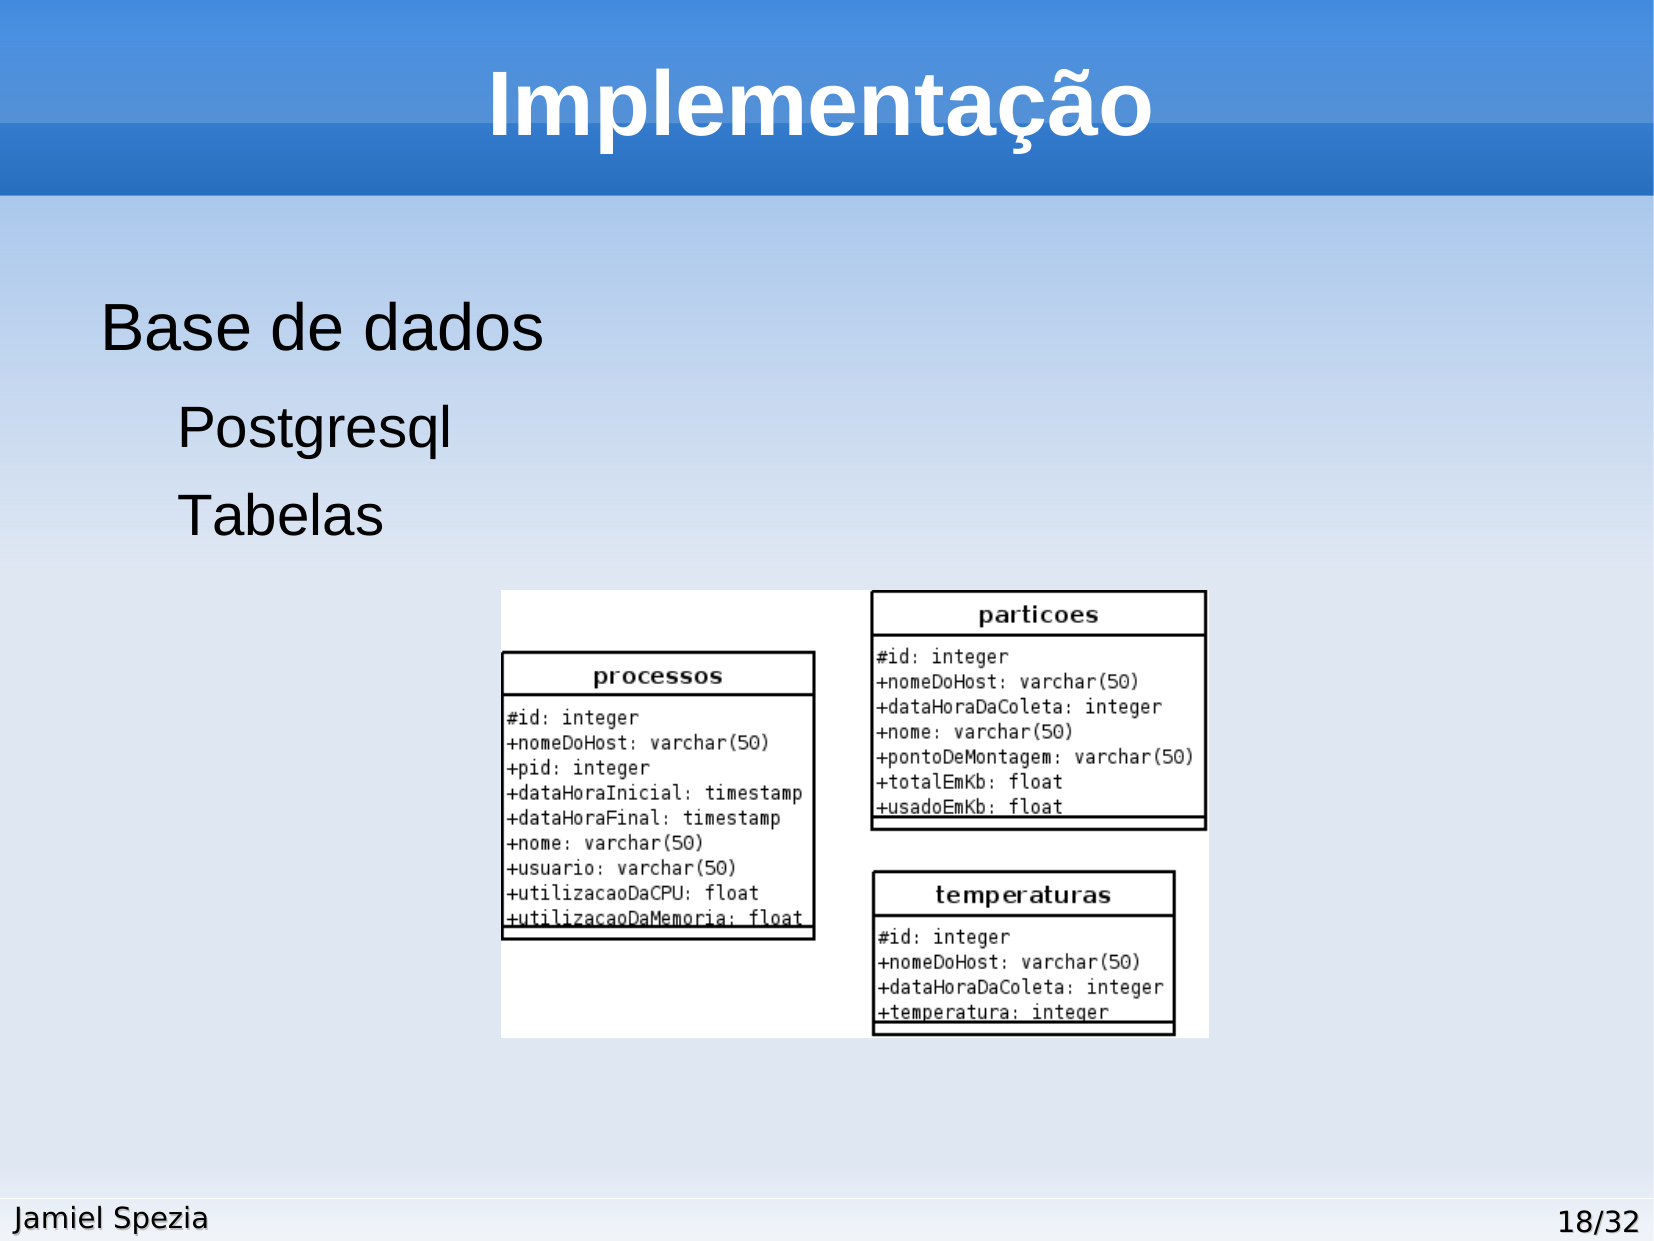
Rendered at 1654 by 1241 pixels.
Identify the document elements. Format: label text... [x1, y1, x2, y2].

list Base de dados Postgresql Tabelas [82, 290, 1571, 1094]
title Implementação [76, 0, 1566, 208]
picture [0, 0, 1654, 1198]
picture [0, 1199, 1654, 1241]
